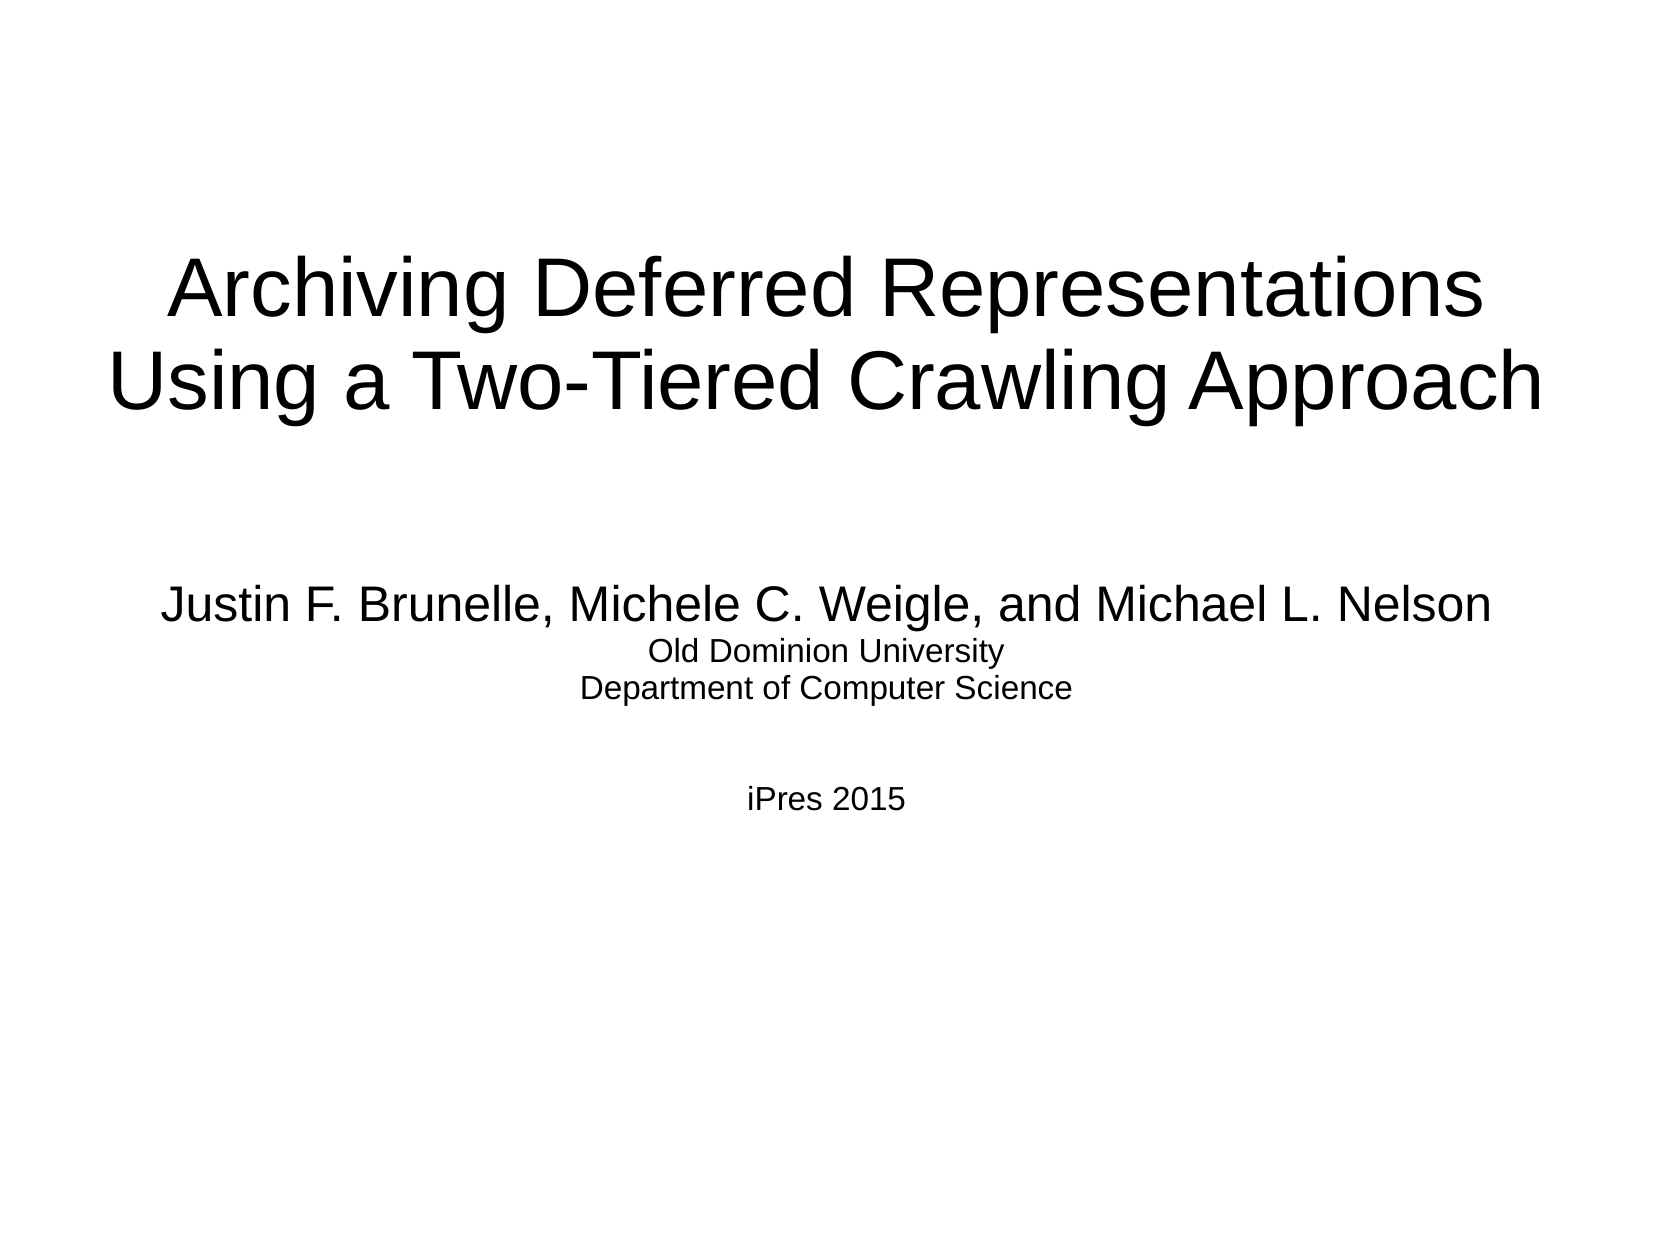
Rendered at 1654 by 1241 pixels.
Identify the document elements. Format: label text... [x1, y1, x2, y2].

subtitle Archiving Deferred Representations Using a Two-Tiered Crawling Approach Justin F. Brunelle, Michele C. Weigle, and Michael L. Nelson Old Dominion University Department of Computer Science iPres 2015 [82, 49, 1571, 1010]
